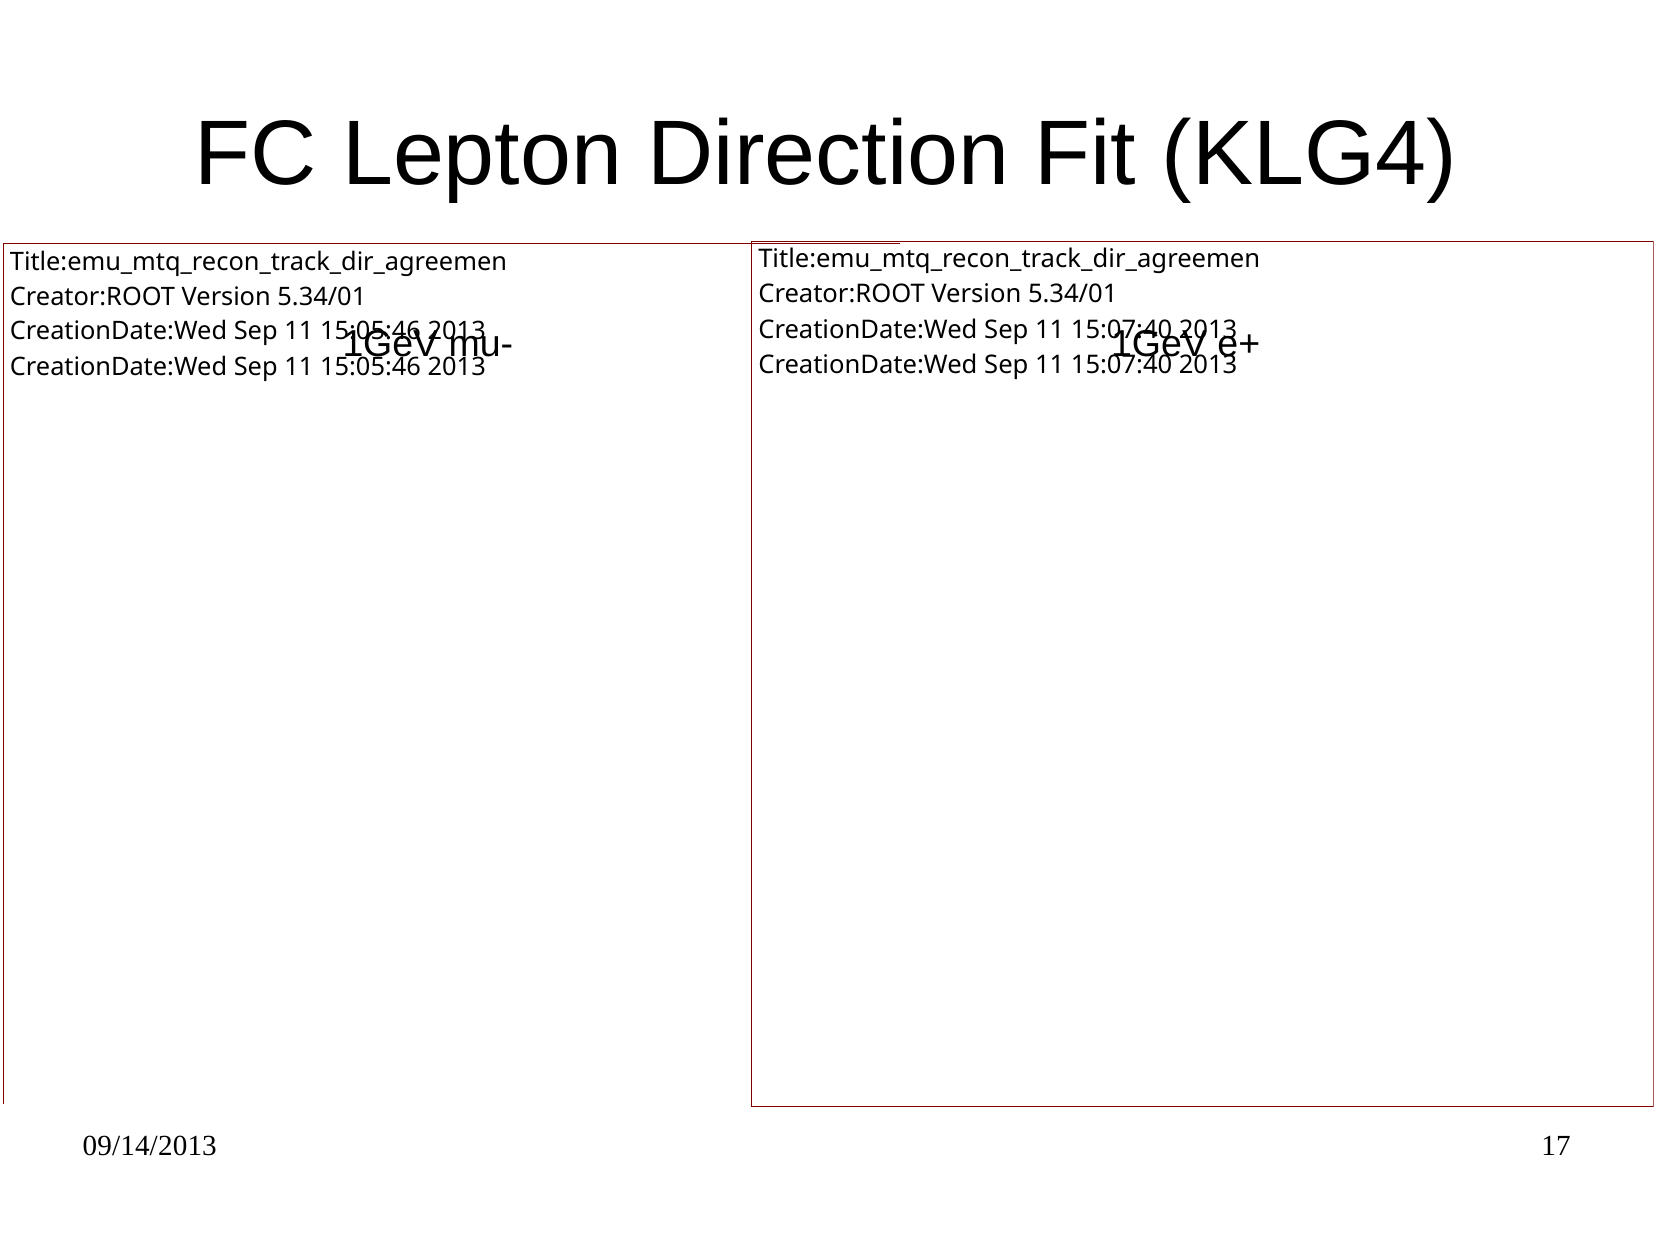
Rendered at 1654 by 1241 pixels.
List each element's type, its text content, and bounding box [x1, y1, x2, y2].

text_box 1GeV mu- [327, 315, 568, 372]
text_box 1GeV e+ [1096, 315, 1307, 372]
title FC Lepton Direction Fit (KLG4) [82, 49, 1571, 241]
picture [1, 239, 1654, 1107]
